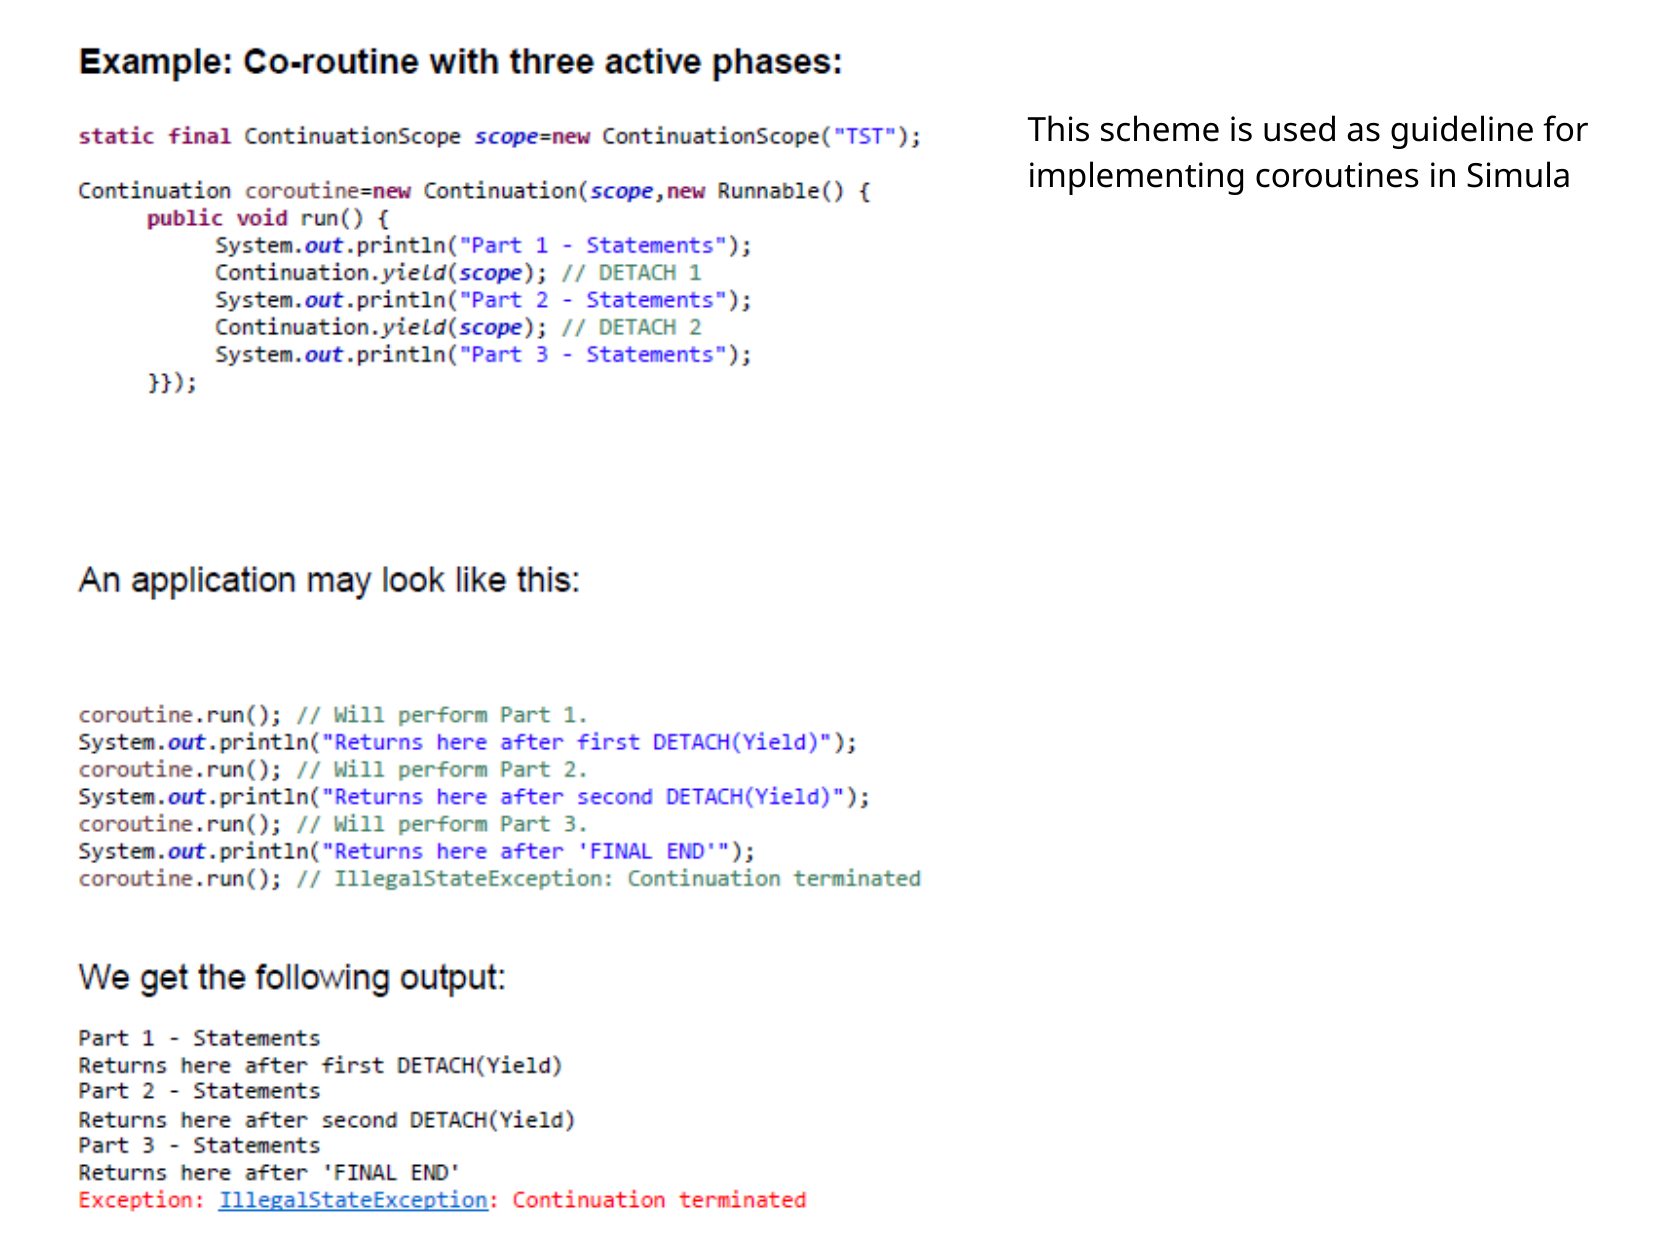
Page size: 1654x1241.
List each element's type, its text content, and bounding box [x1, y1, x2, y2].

list This scheme is used as guideline for implementing coroutines in Simula [1027, 106, 1642, 1229]
picture [47, 0, 957, 1241]
